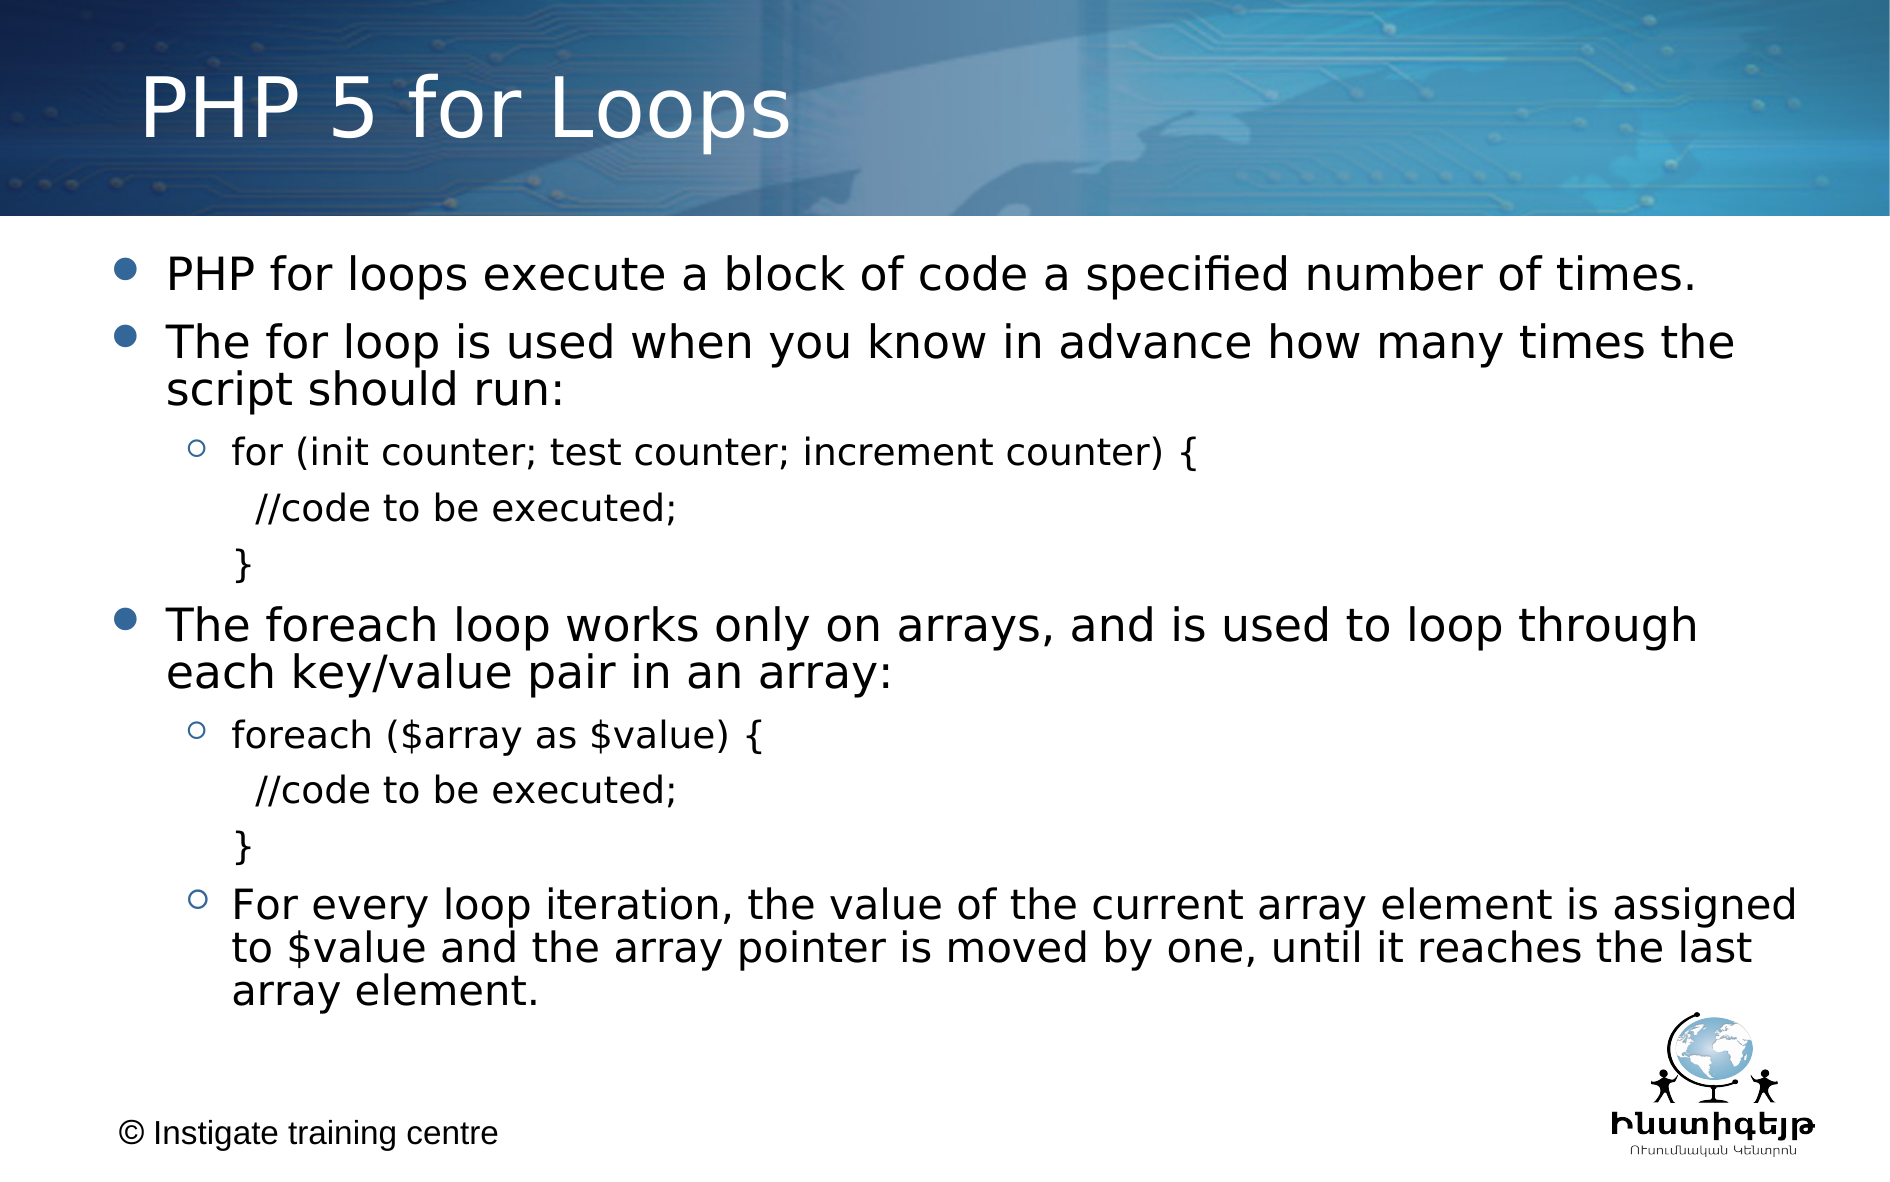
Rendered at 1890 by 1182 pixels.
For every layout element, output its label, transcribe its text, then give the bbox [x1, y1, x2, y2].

list PHP for loops execute a block of code a specified number of times. The for loop is used when you know in advance how many times the script should run: for (init counter; test counter; increment counter) { //code to be executed; } The foreach loop works only on arrays, and is used to loop through each key/value pair in an array: foreach ($array as $value) { //code to be executed; } For every loop iteration, the value of the current array element is assigned to $value and the array pointer is moved by one, until it reaches the last array element. [110, 252, 1801, 277]
picture [0, 0, 1890, 216]
picture [1612, 1012, 1815, 1157]
